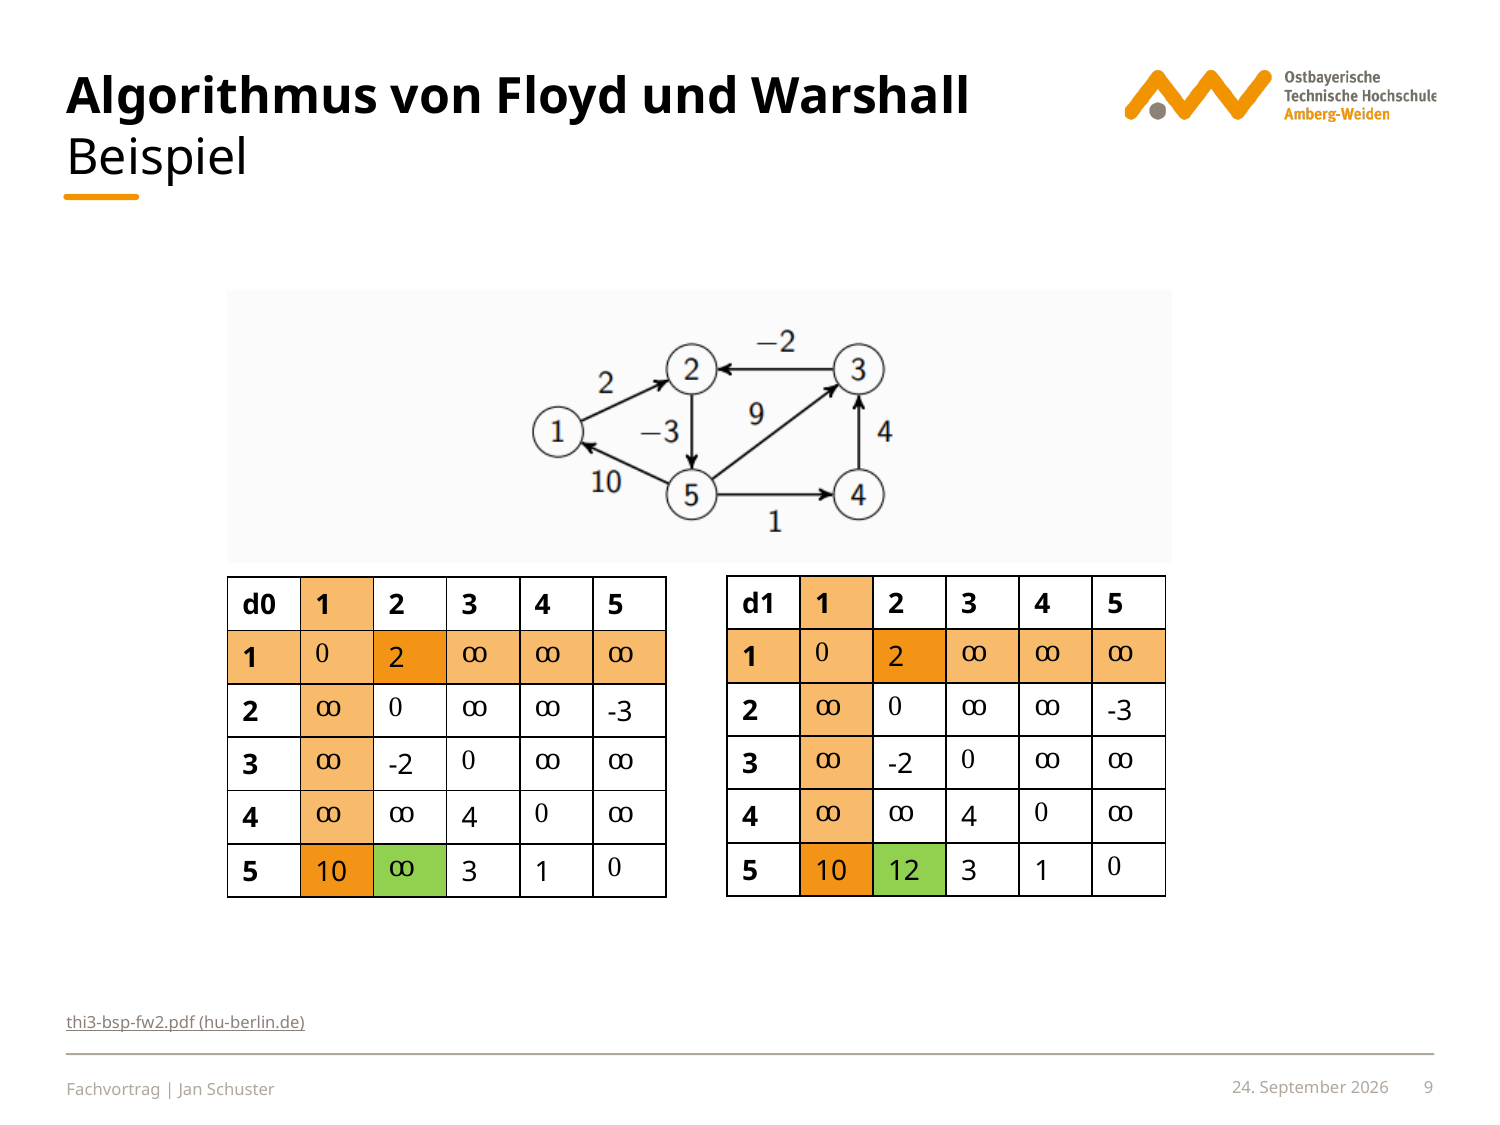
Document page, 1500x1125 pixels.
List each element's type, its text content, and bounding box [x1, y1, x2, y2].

table_cell ꝏ [1093, 737, 1165, 788]
slide_number <number> [1395, 1065, 1434, 1113]
table_cell -2 [874, 737, 945, 788]
table_cell 0 [594, 845, 665, 896]
table_cell ꝏ [874, 790, 945, 842]
table_cell ꝏ [594, 631, 665, 683]
table_cell 4 [228, 791, 300, 843]
table_cell ꝏ [801, 790, 872, 842]
table_cell 1 [228, 631, 300, 683]
table_cell ꝏ [1020, 684, 1091, 735]
table_cell 12 [874, 844, 945, 895]
table_cell 0 [947, 737, 1018, 788]
table_cell ꝏ [947, 630, 1018, 682]
table_cell 0 [521, 791, 592, 843]
table_cell 1 [521, 845, 592, 896]
title Algorithmus von Floyd und Warshall [66, 70, 1434, 130]
table_cell -2 [374, 738, 446, 790]
table_header d1 [728, 577, 799, 628]
table_cell 2 [374, 631, 446, 683]
table_cell ꝏ [947, 684, 1018, 735]
table_cell 3 [947, 844, 1018, 895]
table_cell ꝏ [1093, 790, 1165, 842]
table_cell ꝏ [594, 791, 665, 843]
list thi3-bsp-fw2.pdf (hu-berlin.de) [66, 987, 1434, 1035]
table_cell 0 [447, 738, 519, 790]
table_header 5 [1093, 577, 1165, 628]
table_cell ꝏ [521, 685, 592, 736]
table_cell 3 [447, 845, 519, 896]
table_cell 0 [1020, 790, 1091, 842]
table_header 3 [947, 577, 1018, 628]
table_cell 2 [874, 630, 945, 682]
table_cell 10 [301, 845, 373, 896]
table_cell 2 [728, 684, 799, 735]
table_header 2 [374, 578, 446, 630]
list Beispiel [66, 130, 1434, 190]
table_cell 1 [728, 630, 799, 682]
table_cell 3 [728, 737, 799, 788]
table_cell 0 [301, 631, 373, 683]
table_cell ꝏ [374, 845, 446, 896]
table_header 2 [874, 577, 945, 628]
table_cell ꝏ [521, 631, 592, 683]
table_cell ꝏ [301, 738, 373, 790]
text_box [227, 290, 1172, 563]
table_header 4 [1020, 577, 1091, 628]
table_header 4 [521, 578, 592, 630]
footer Fachvortrag | Jan Schuster [66, 1065, 997, 1113]
table_cell -3 [1093, 684, 1165, 735]
table_cell ꝏ [1020, 630, 1091, 682]
table_cell ꝏ [374, 791, 446, 843]
table_cell 0 [801, 630, 872, 682]
table_cell 5 [728, 844, 799, 895]
table_cell ꝏ [301, 791, 373, 843]
table_header 3 [447, 578, 519, 630]
table_cell ꝏ [521, 738, 592, 790]
table_cell 4 [947, 790, 1018, 842]
table_cell 5 [228, 845, 300, 896]
slide_number 11. Dezember 2023 [1171, 1065, 1390, 1113]
table_cell ꝏ [447, 685, 519, 736]
table_header d0 [228, 578, 300, 630]
table_header 5 [594, 578, 665, 630]
table_cell ꝏ [594, 738, 665, 790]
table_cell ꝏ [801, 737, 872, 788]
table_cell 2 [228, 685, 300, 736]
table_cell ꝏ [301, 685, 373, 736]
table_cell 0 [374, 685, 446, 736]
table_cell 4 [728, 790, 799, 842]
table_cell 0 [874, 684, 945, 735]
table_cell ꝏ [1093, 630, 1165, 682]
table_cell ꝏ [801, 684, 872, 735]
table_header 1 [801, 577, 872, 628]
table_cell 10 [801, 844, 872, 895]
table_cell ꝏ [447, 631, 519, 683]
table_cell -3 [594, 685, 665, 736]
table_cell ꝏ [1020, 737, 1091, 788]
table_cell 0 [1093, 844, 1165, 895]
table_cell 3 [228, 738, 300, 790]
table_cell 4 [447, 791, 519, 843]
table_header 1 [301, 578, 373, 630]
table_cell 1 [1020, 844, 1091, 895]
